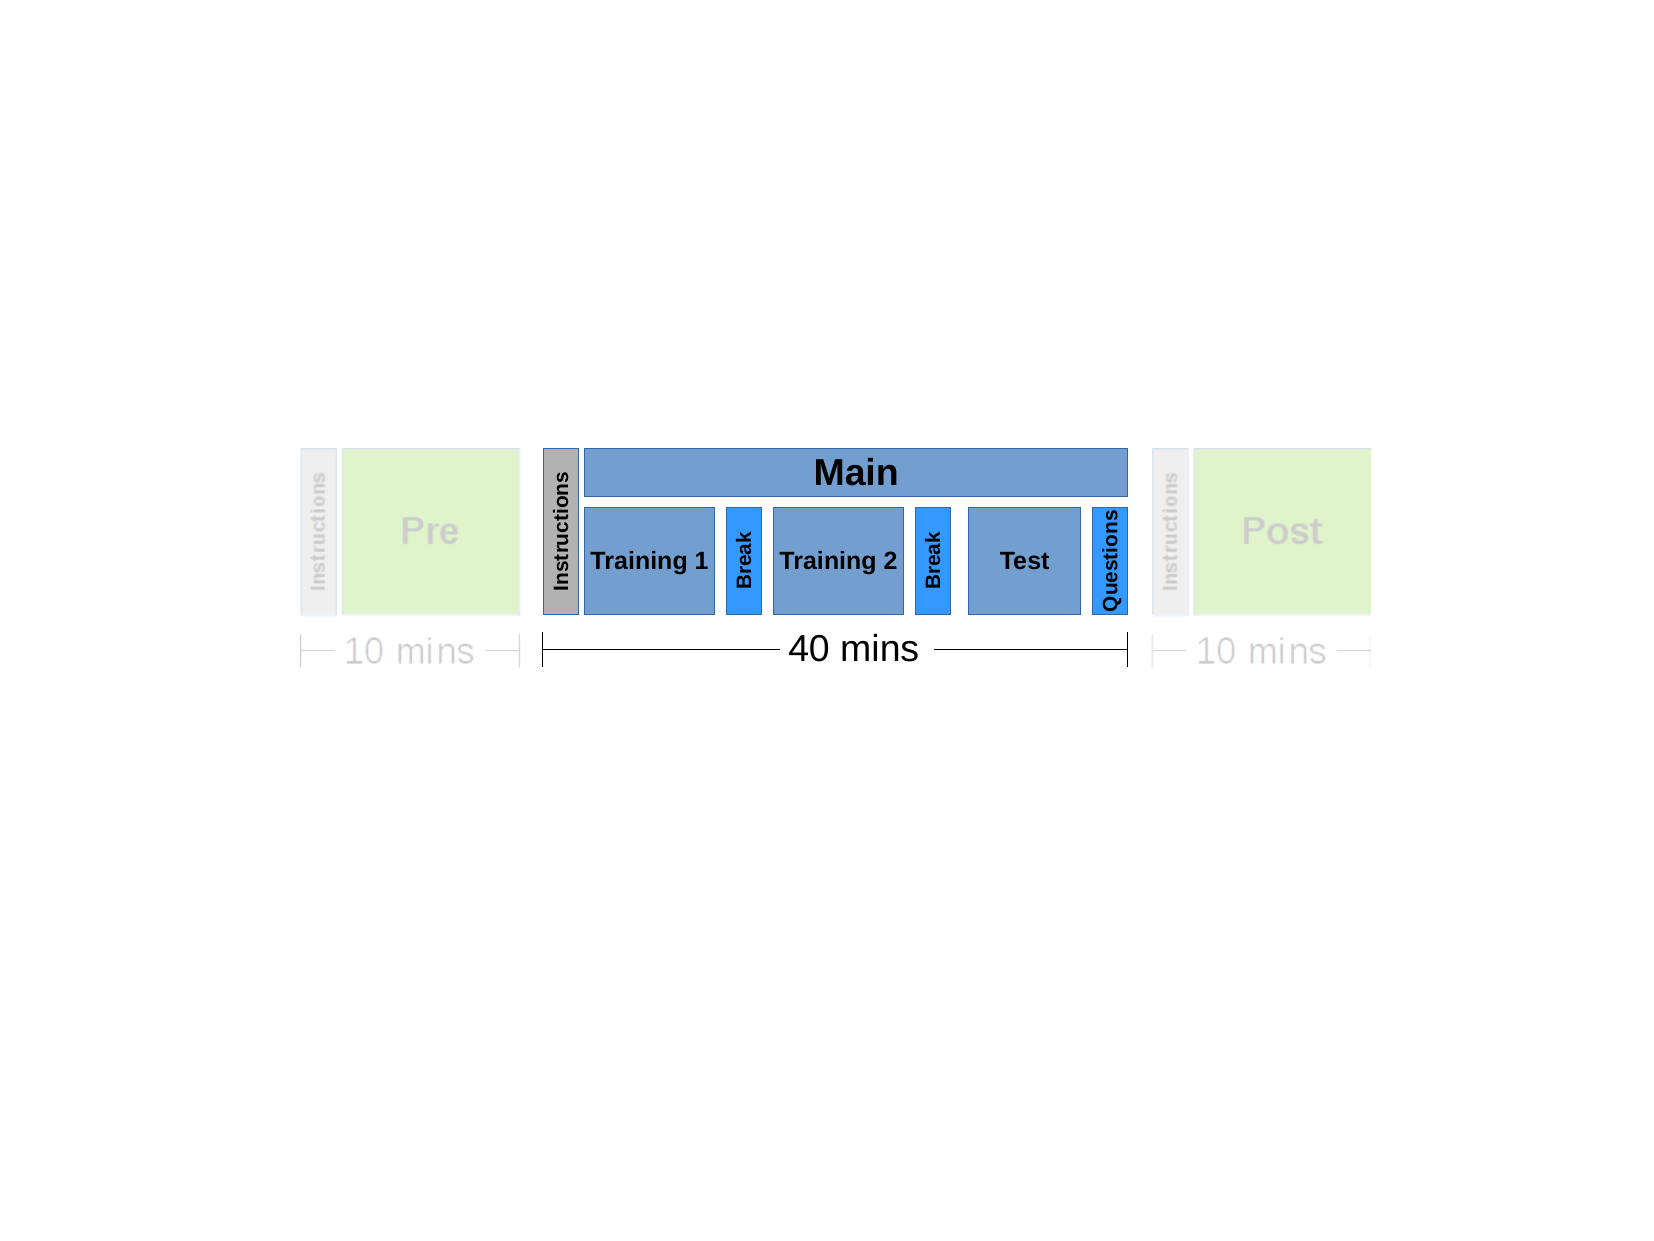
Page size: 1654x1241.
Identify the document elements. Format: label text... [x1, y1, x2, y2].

picture [300, 448, 1371, 680]
text_box Main [584, 448, 1128, 497]
text_box Training 1 [584, 507, 715, 615]
text_box Instructions [543, 448, 579, 615]
text_box Training 2 [773, 507, 904, 615]
text_box Break [915, 507, 951, 615]
text_box 40 mins [773, 620, 935, 677]
text_box Questions [1092, 507, 1128, 615]
text_box Test [968, 507, 1081, 615]
text_box Break [726, 507, 762, 615]
